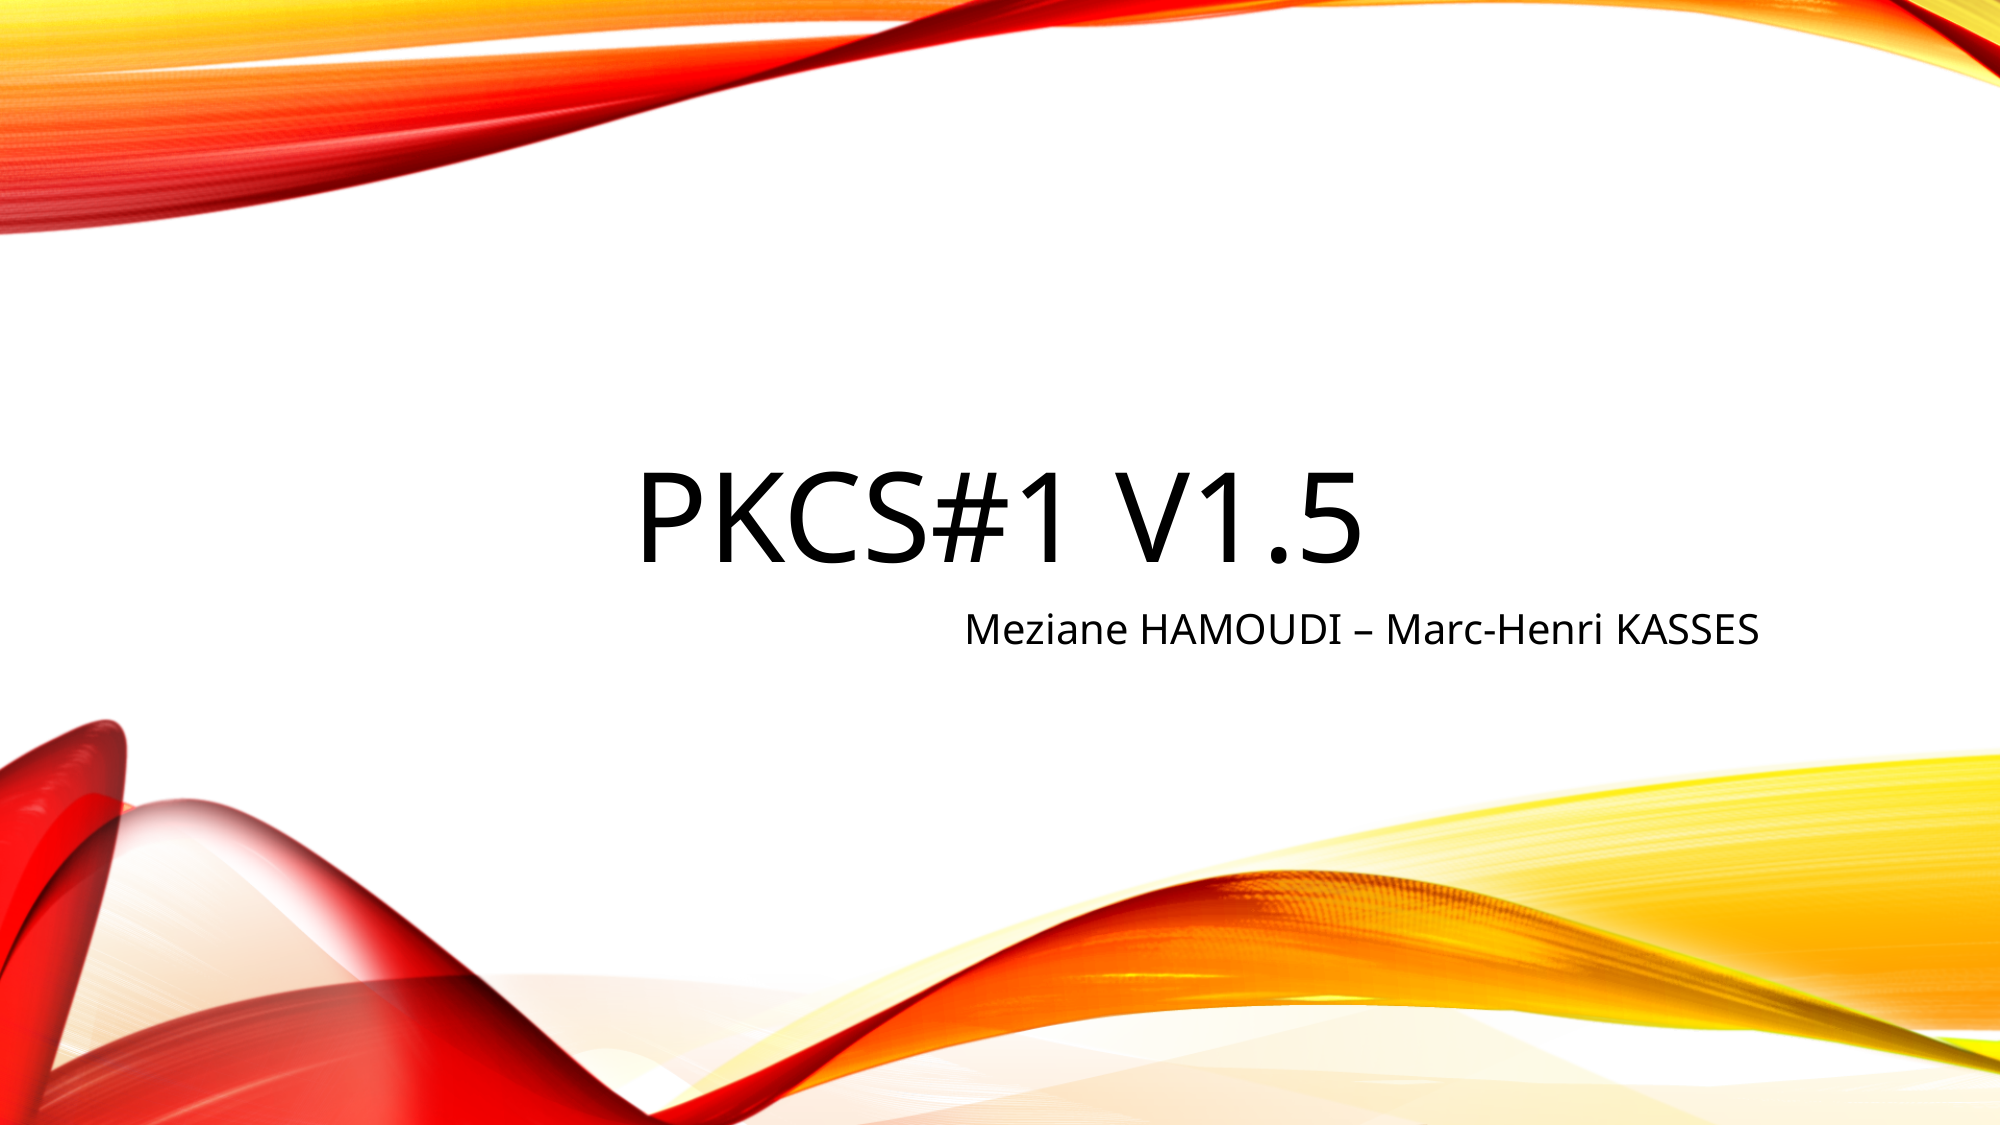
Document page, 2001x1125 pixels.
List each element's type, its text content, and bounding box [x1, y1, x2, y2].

picture [0, 0, 2000, 237]
picture [0, 717, 2000, 1125]
text_box PKCS#1 v1.5 [224, 295, 1775, 595]
text_box Meziane HAMOUDI – Marc-Henri KASSES [224, 595, 1775, 709]
